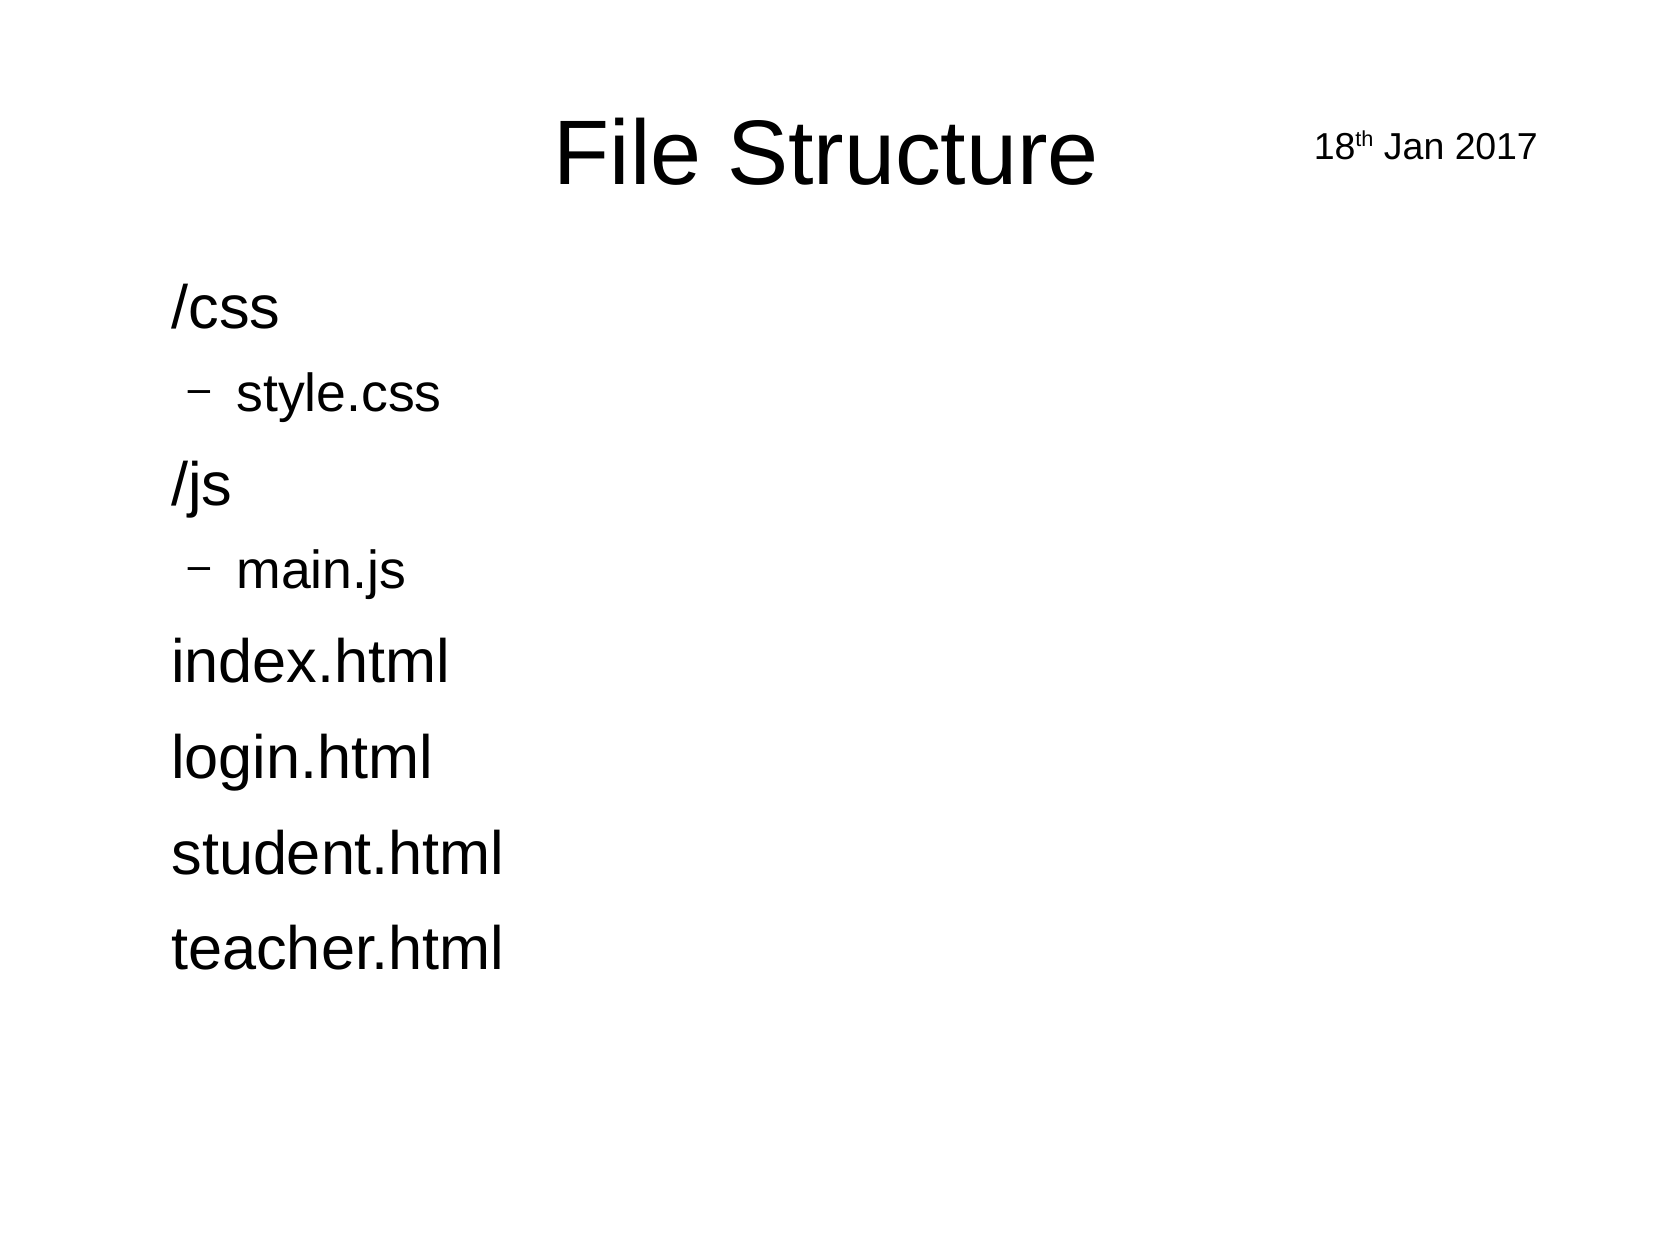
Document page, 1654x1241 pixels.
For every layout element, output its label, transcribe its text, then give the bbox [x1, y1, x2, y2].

list /css style.css /js main.js index.html login.html student.html teacher.html [106, 272, 1595, 993]
text_box 18th Jan 2017 [1299, 118, 1595, 219]
title File Structure [82, 49, 1571, 257]
